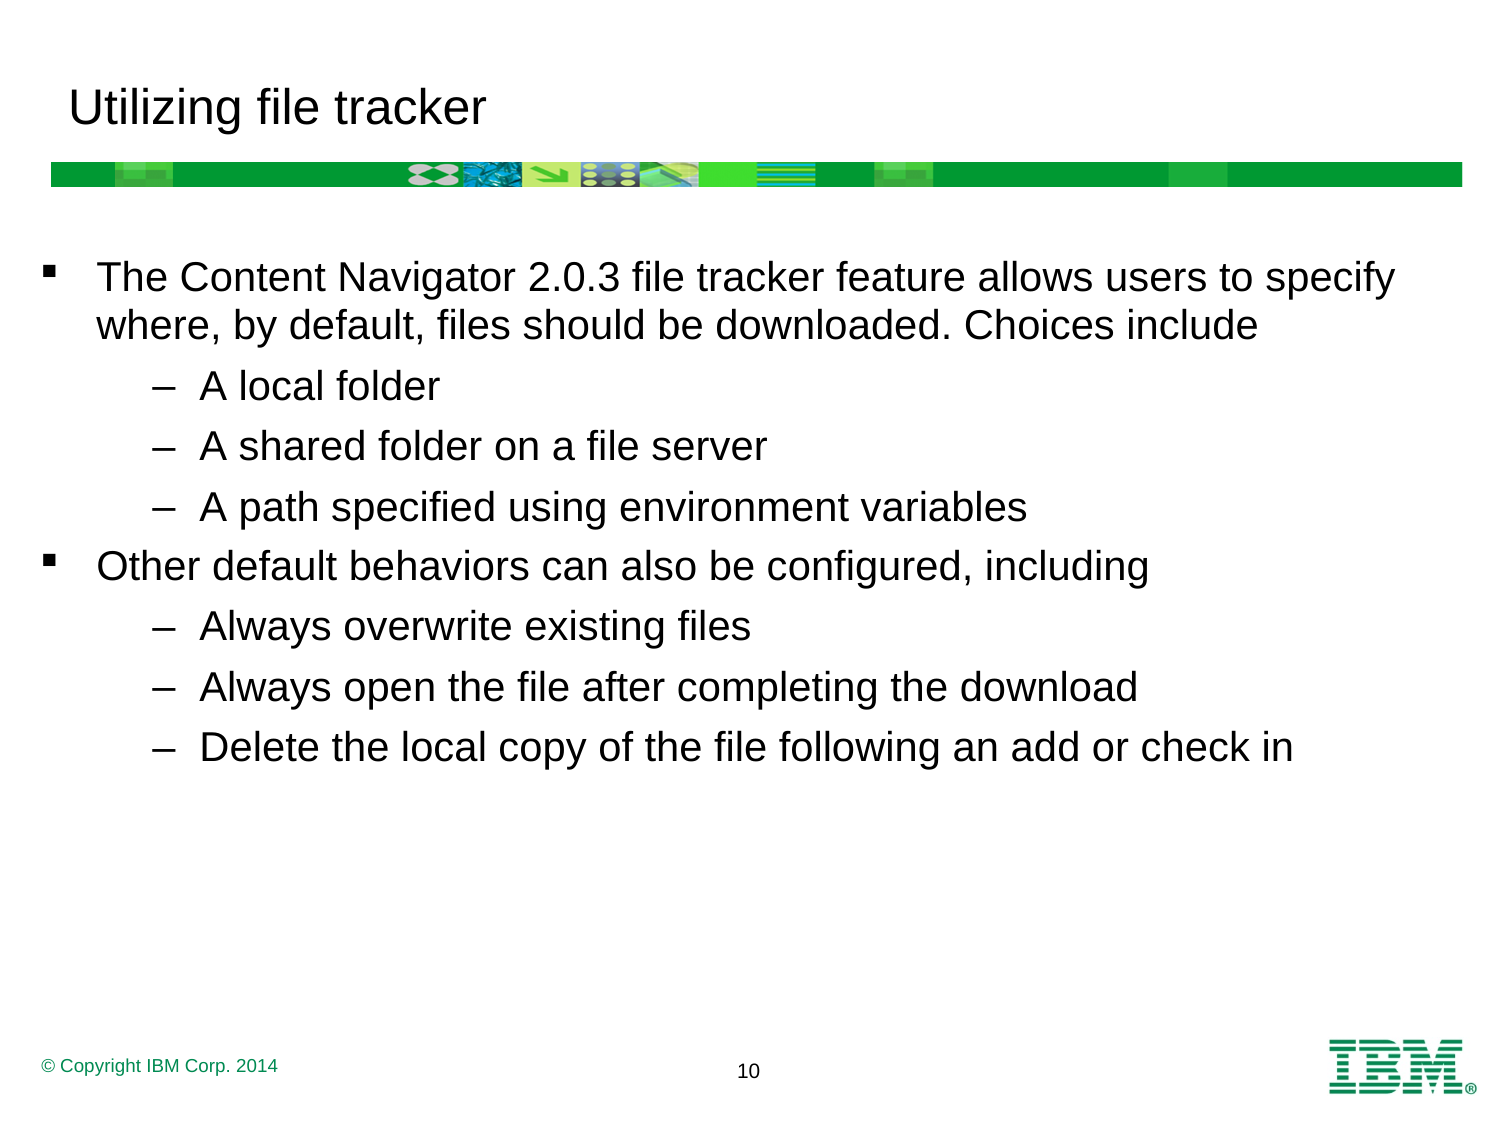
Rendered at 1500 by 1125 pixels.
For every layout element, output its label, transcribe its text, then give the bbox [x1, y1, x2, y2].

list The Content Navigator 2.0.3 file tracker feature allows users to specify where, by default, files should be downloaded. Choices include A local folder A shared folder on a file server A path specified using environment variables Other default behaviors can also be configured, including Always overwrite existing files Always open the file after completing the download Delete the local copy of the file following an add or check in [24, 243, 1463, 1038]
picture [1327, 1037, 1479, 1096]
picture [50, 161, 1463, 189]
title Utilizing file tracker [53, 69, 1239, 144]
